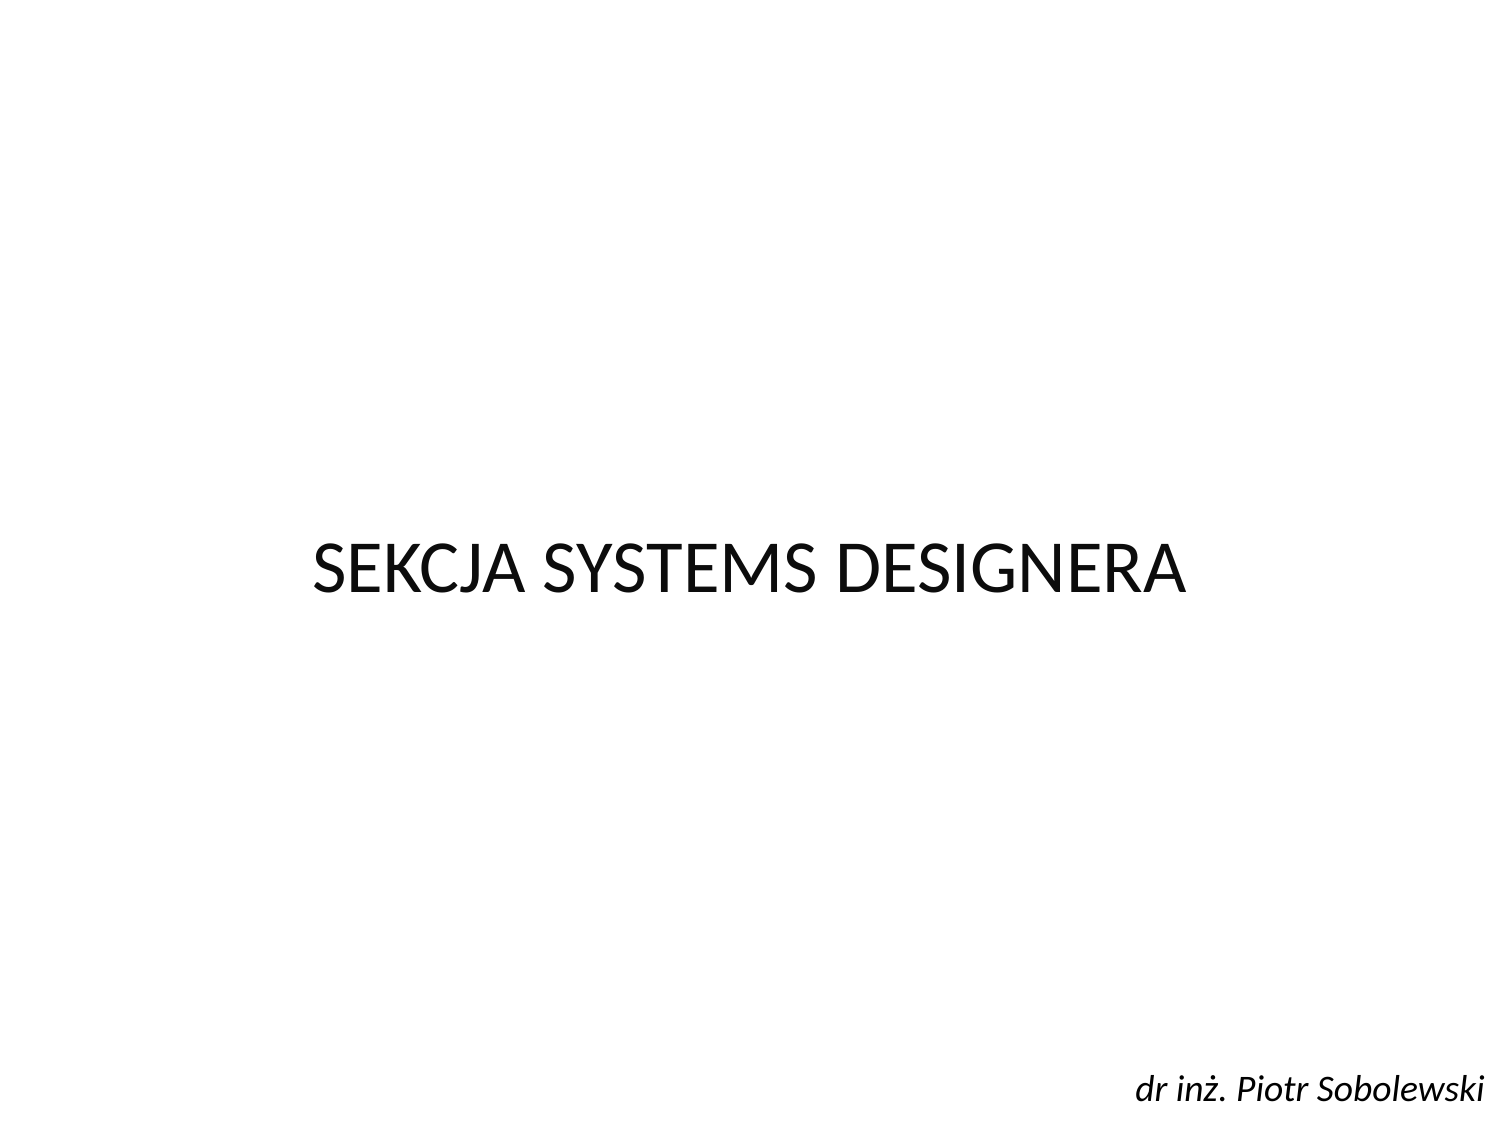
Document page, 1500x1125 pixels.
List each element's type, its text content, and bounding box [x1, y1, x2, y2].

text_box dr inż. Piotr Sobolewski [823, 1049, 1500, 1125]
title SEKCJA SYSTEMS DESIGNERA [75, 468, 1425, 657]
